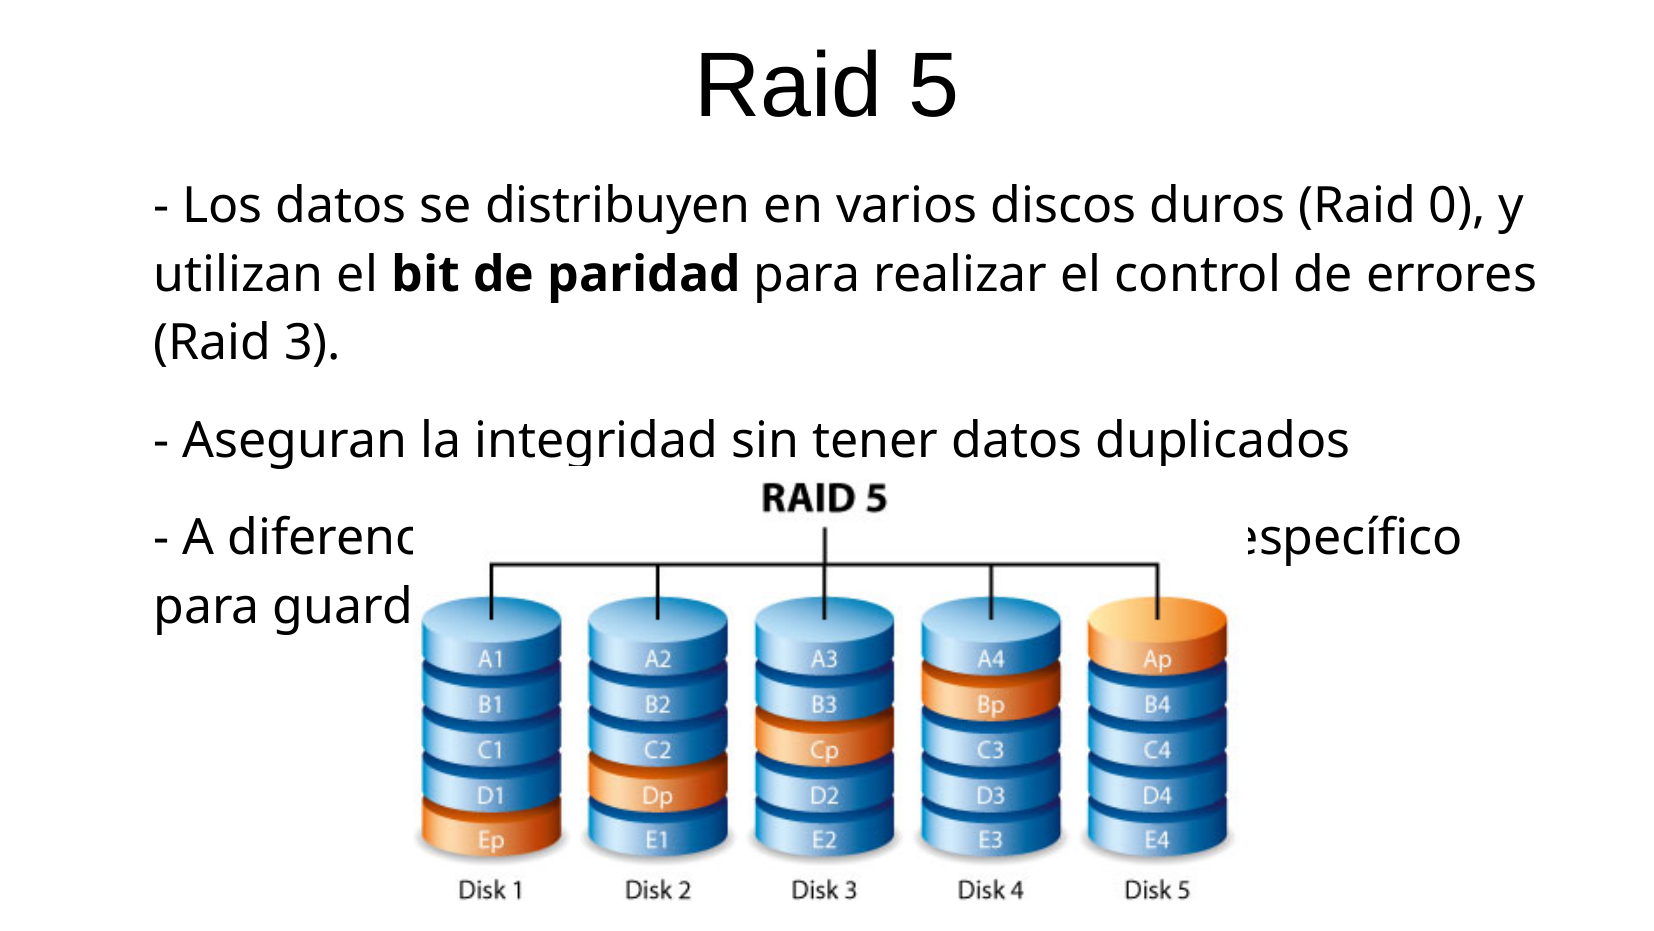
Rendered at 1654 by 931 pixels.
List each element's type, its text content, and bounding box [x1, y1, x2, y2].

picture [413, 466, 1248, 904]
title Raid 5 [82, 0, 1571, 169]
list - Los datos se distribuyen en varios discos duros (Raid 0), y utilizan el bit de paridad para realizar el control de errores (Raid 3). - Aseguran la integridad sin tener datos duplicados - A diferencia del Raid 3, no se utiliza un disco específico para guardar el bit de paridad [82, 169, 1571, 815]
